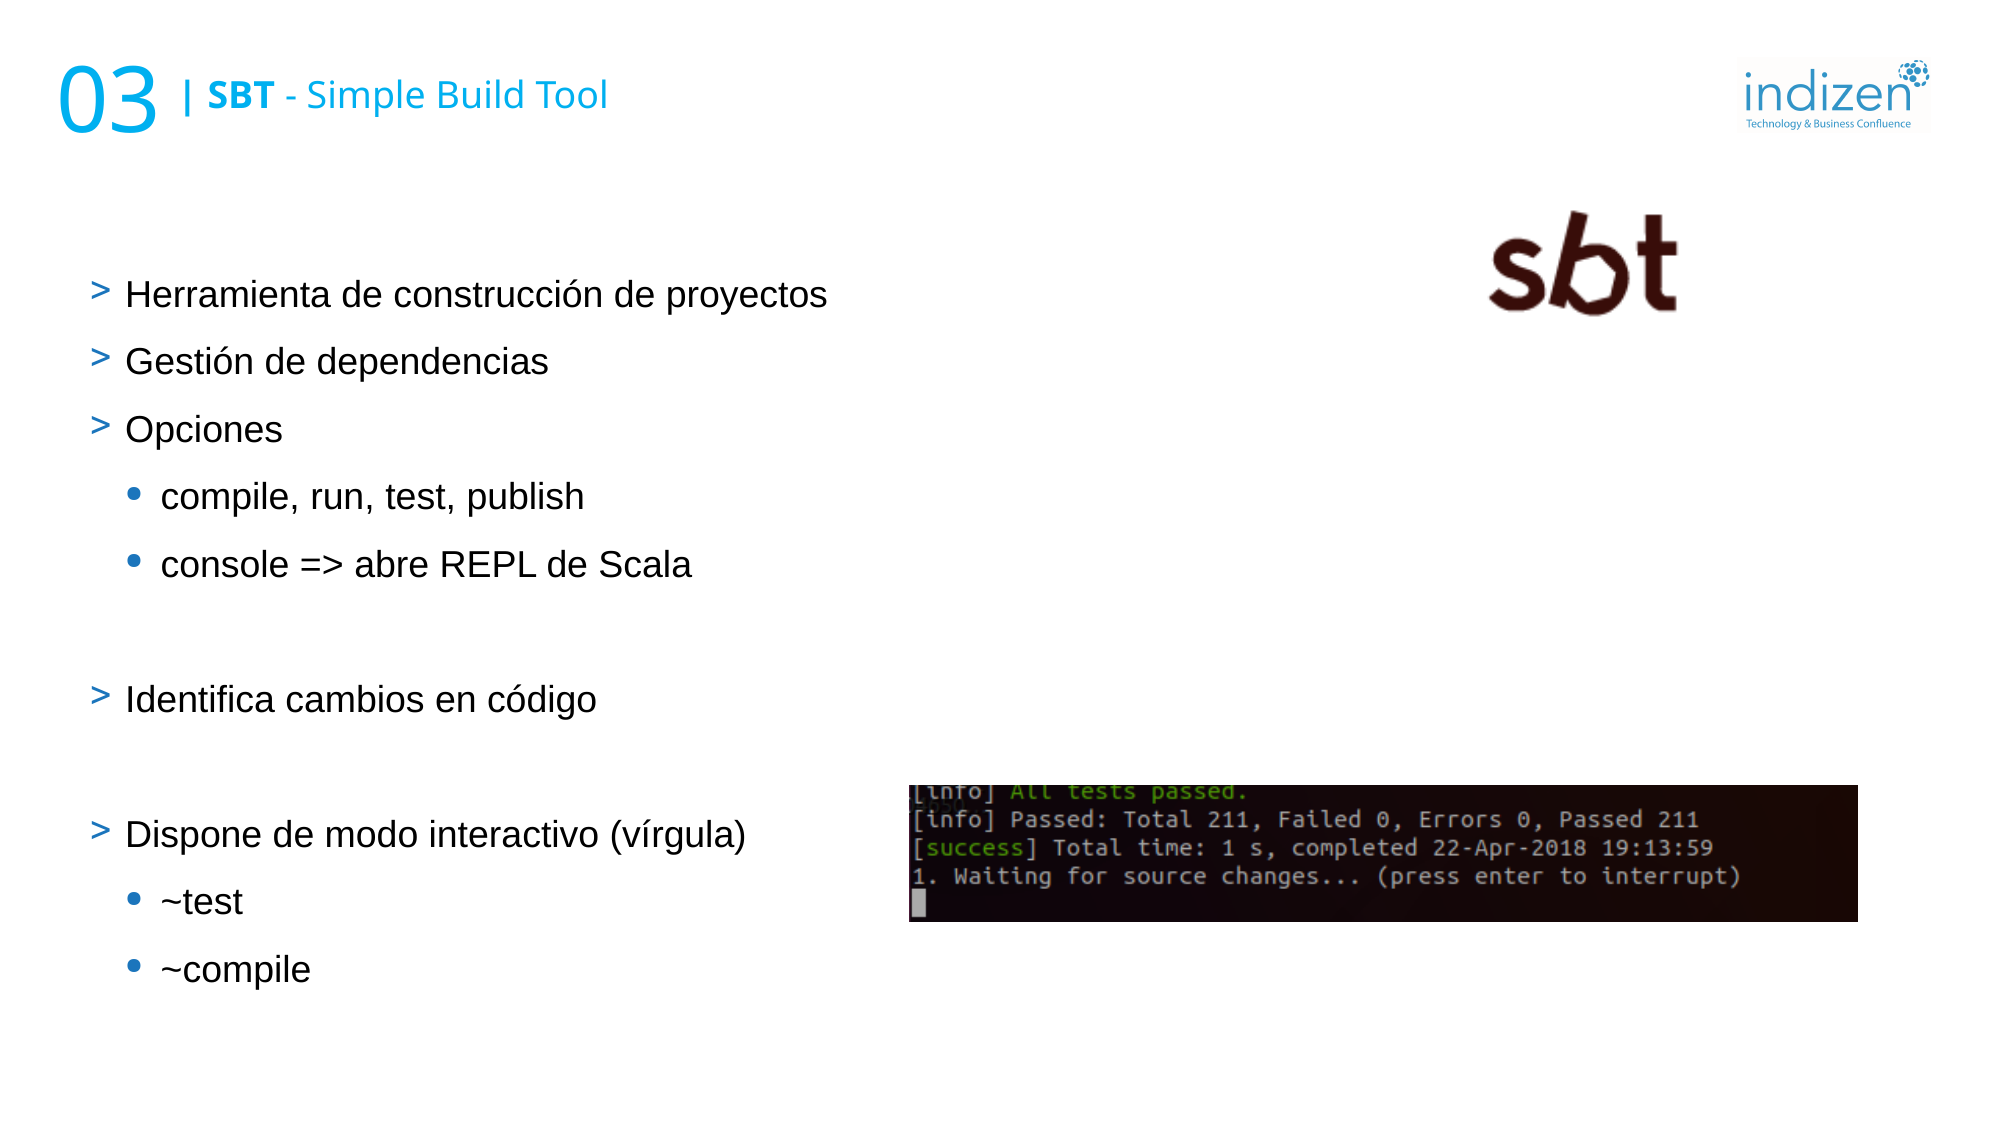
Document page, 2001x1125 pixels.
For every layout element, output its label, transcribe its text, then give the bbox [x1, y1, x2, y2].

text_box 03 [41, 45, 1392, 127]
picture [1737, 57, 1931, 133]
text_box | SBT - Simple Build Tool [157, 60, 1276, 126]
text_box Herramienta de construcción de proyectos Gestión de dependencias Opciones compile, run, test, publish console => abre REPL de Scala Identifica cambios en código Dispone de modo interactivo (vírgula) ~test ~compile [74, 239, 1935, 945]
picture [909, 785, 1858, 922]
picture [1476, 197, 1695, 331]
text_box 03 [69, 72, 96, 126]
